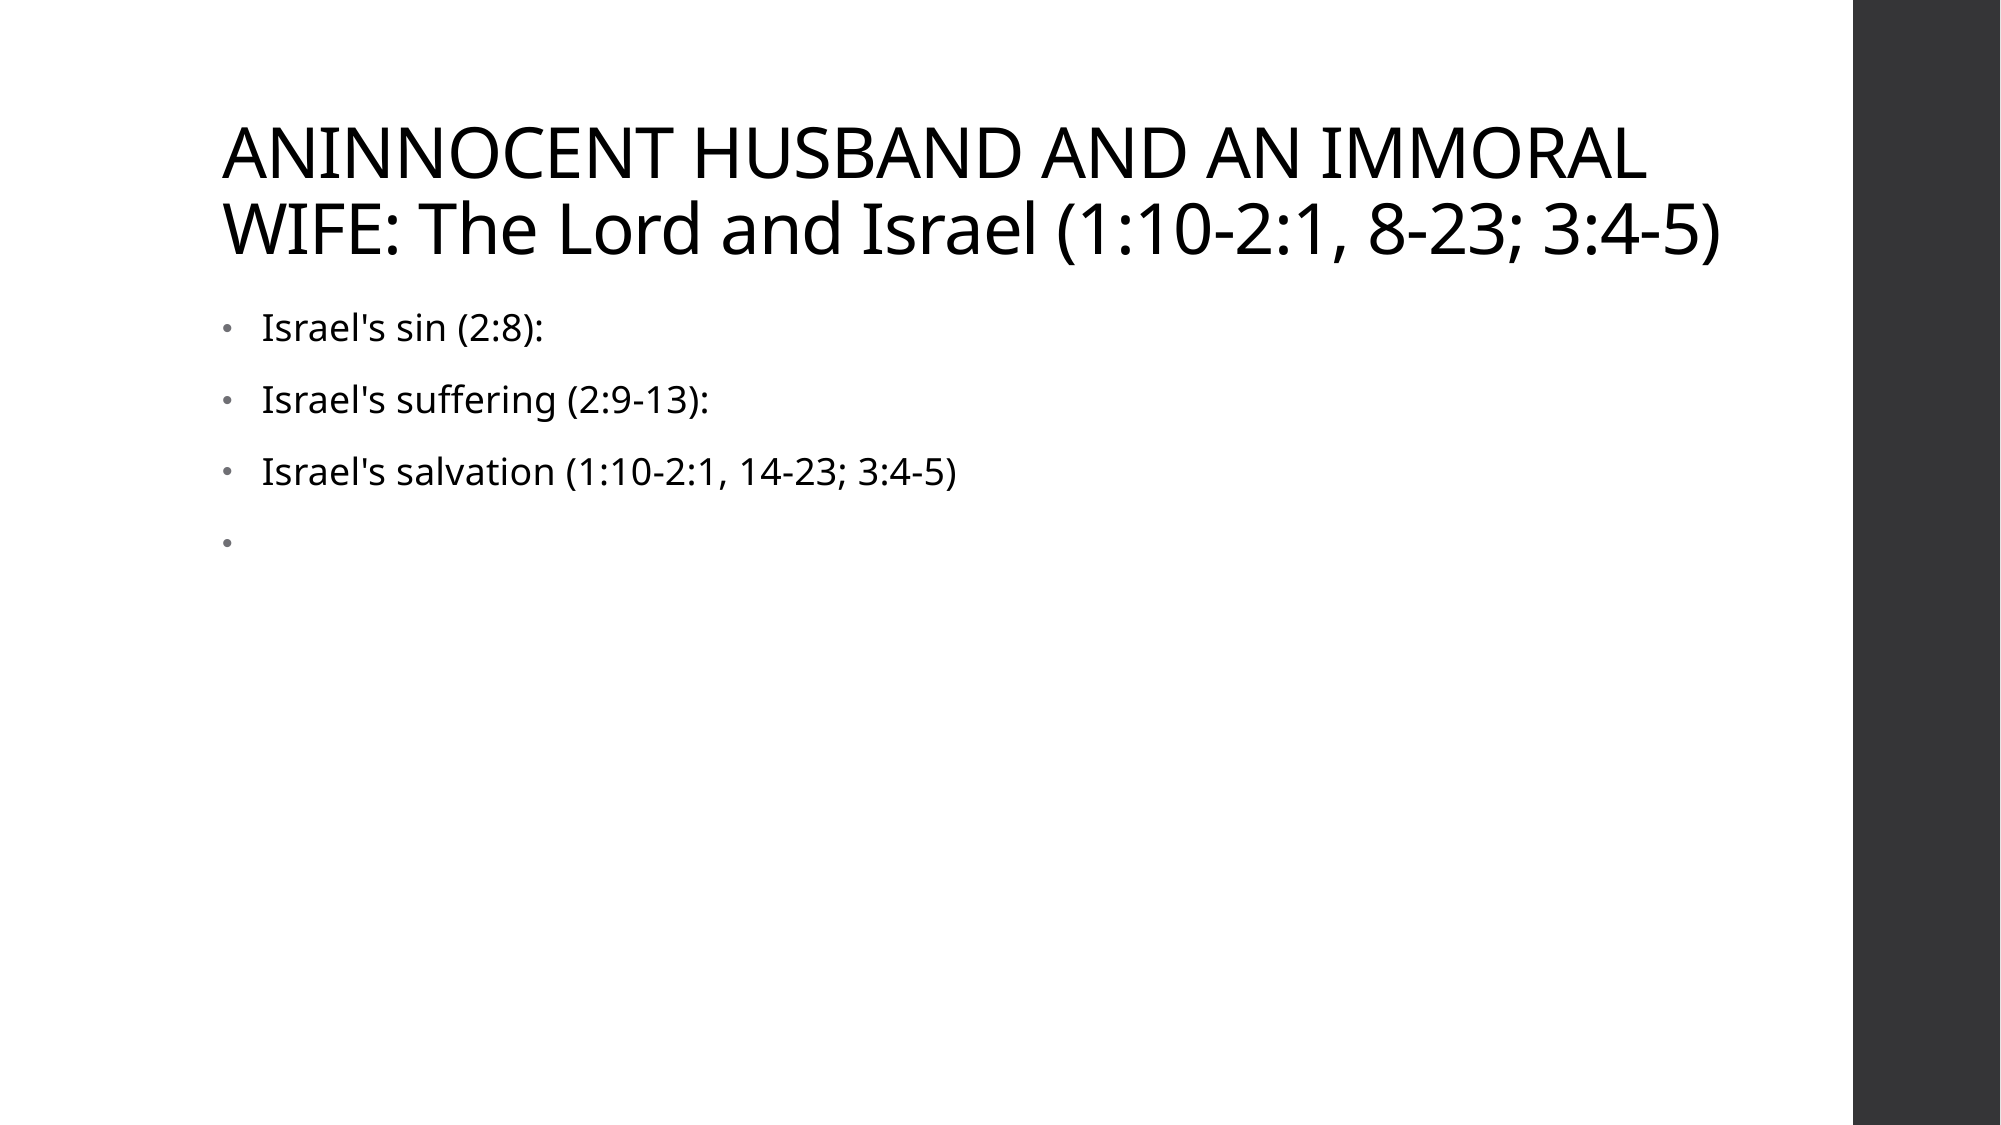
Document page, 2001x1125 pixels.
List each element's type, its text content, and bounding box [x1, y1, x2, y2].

list Israel's sin (2:8): Israel's suffering (2:9-13): Israel's salvation (1:10-2:1, 14-23; 3:4-5) [206, 299, 1617, 1014]
title ANINNOCENT HUSBAND AND AN IMMORAL WIFE: The Lord and Israel (1:10-2:1, 8-23; 3:4-5) [206, 60, 1797, 278]
